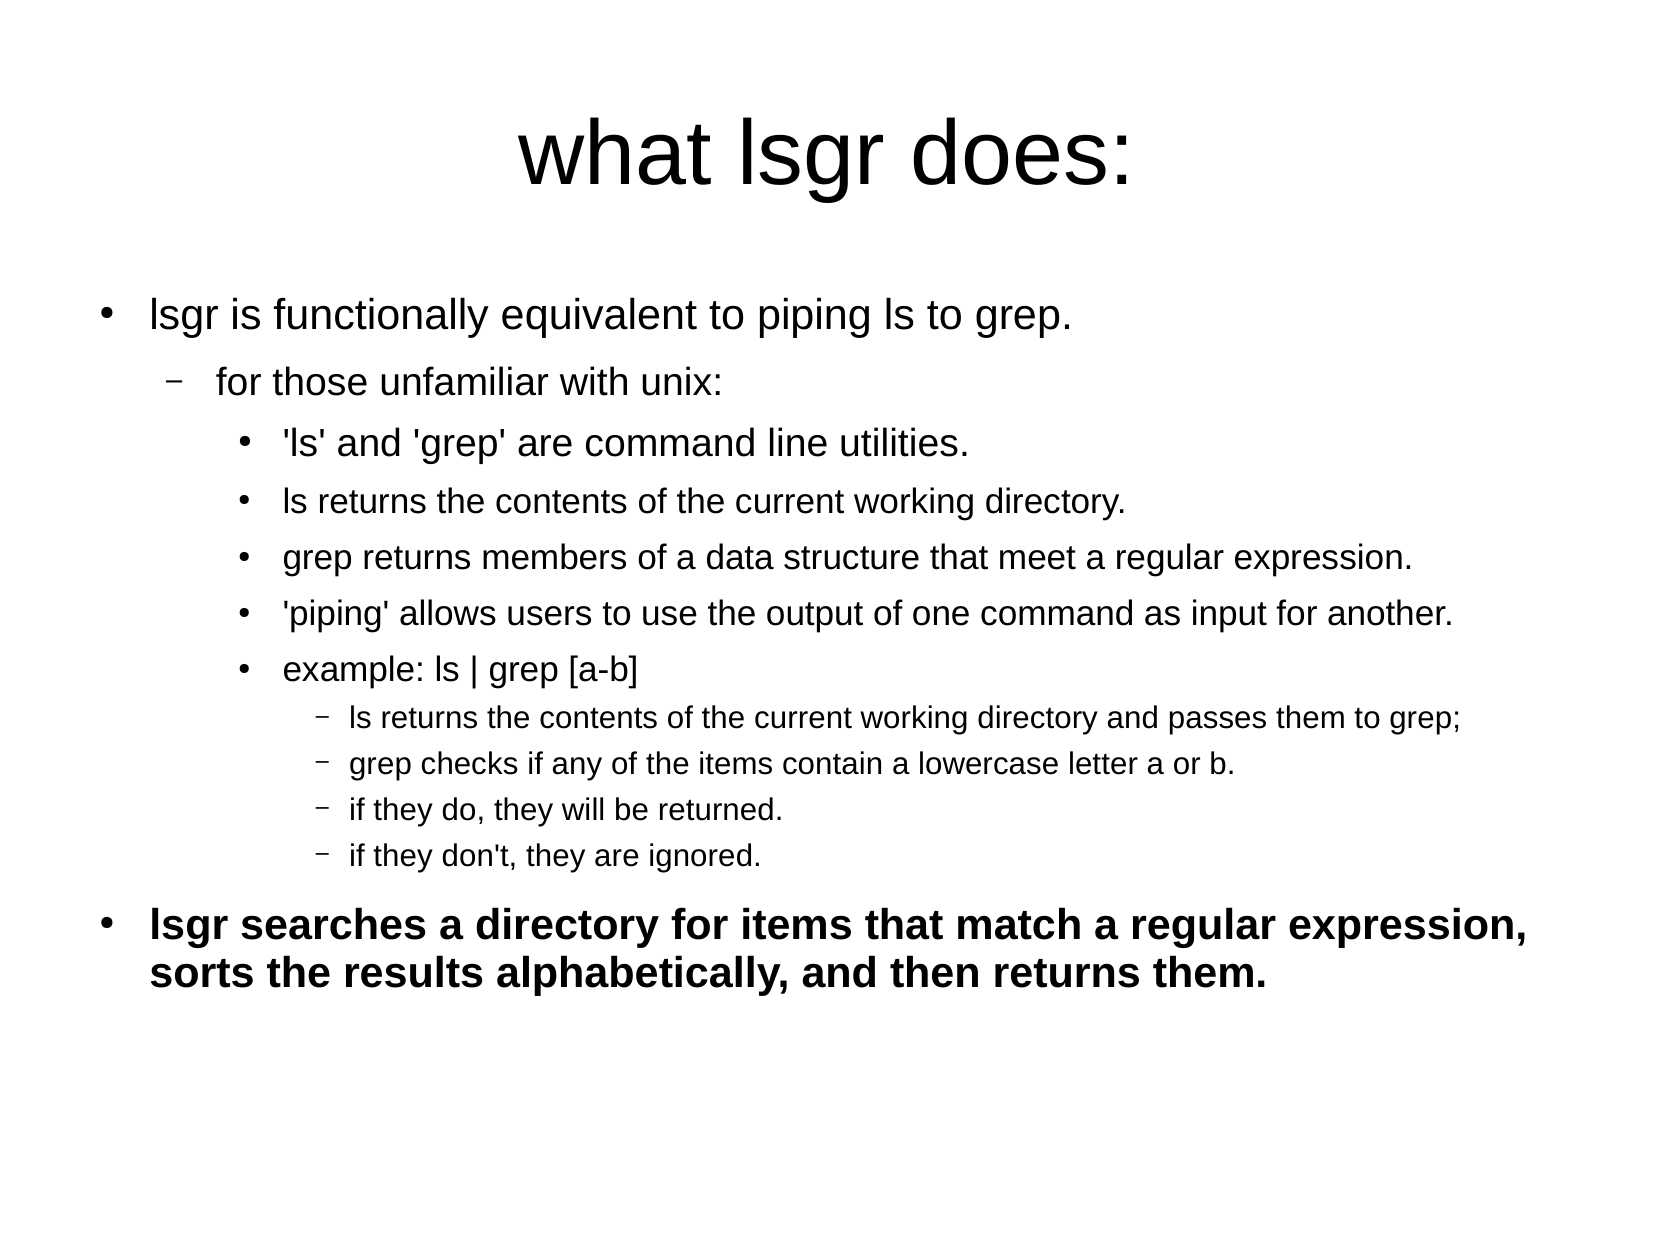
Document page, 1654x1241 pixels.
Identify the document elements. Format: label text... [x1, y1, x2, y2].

title what lsgr does: [82, 49, 1571, 257]
list lsgr is functionally equivalent to piping ls to grep. for those unfamiliar with unix: 'ls' and 'grep' are command line utilities. ls returns the contents of the current working directory. grep returns members of a data structure that meet a regular expression. 'piping' allows users to use the output of one command as input for another. example: ls | grep [a-b] ls returns the contents of the current working directory and passes them to grep; grep checks if any of the items contain a lowercase letter a or b. if they do, they will be returned. if they don't, they are ignored. lsgr searches a directory for items that match a regular expression, sorts the results alphabetically, and then returns them. [82, 290, 1571, 1010]
